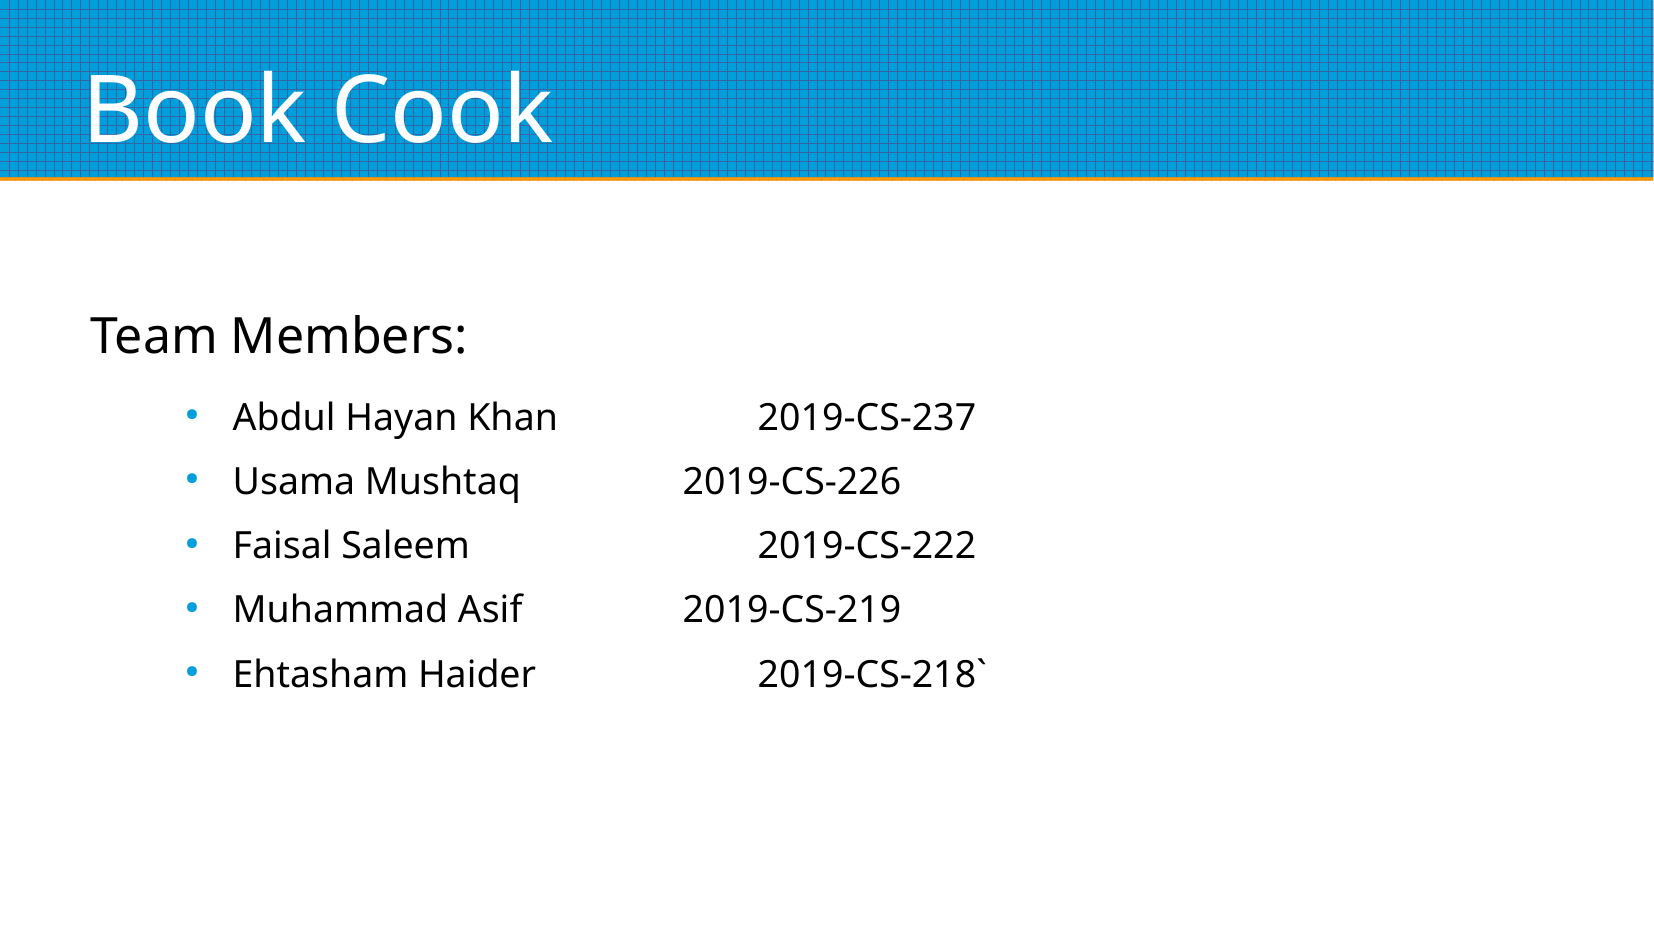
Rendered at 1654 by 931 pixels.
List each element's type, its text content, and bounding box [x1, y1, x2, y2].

title Book Cook [82, 14, 1571, 171]
list Team Members: Abdul Hayan Khan 2019-CS-237 Usama Mushtaq 2019-CS-226 Faisal Saleem 2019-CS-222 Muhammad Asif 2019-CS-219 Ehtasham Haider 2019-CS-218` [20, 300, 1501, 788]
